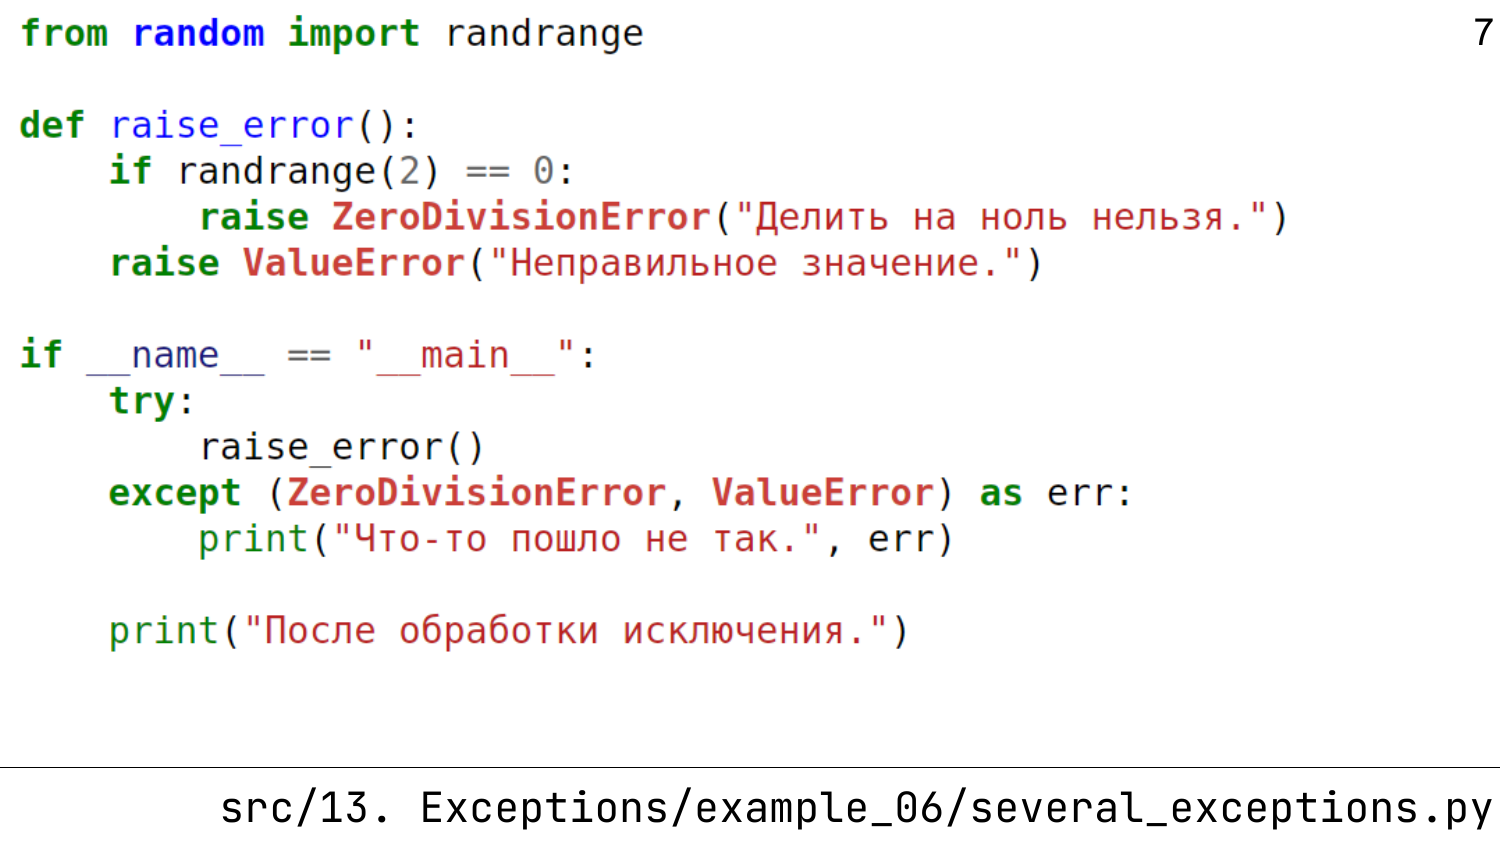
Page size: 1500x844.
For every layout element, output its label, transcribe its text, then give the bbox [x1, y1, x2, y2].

title src/13. Exceptions/example_06/several_exceptions.py [6, 773, 1495, 843]
picture [7, 7, 1300, 674]
